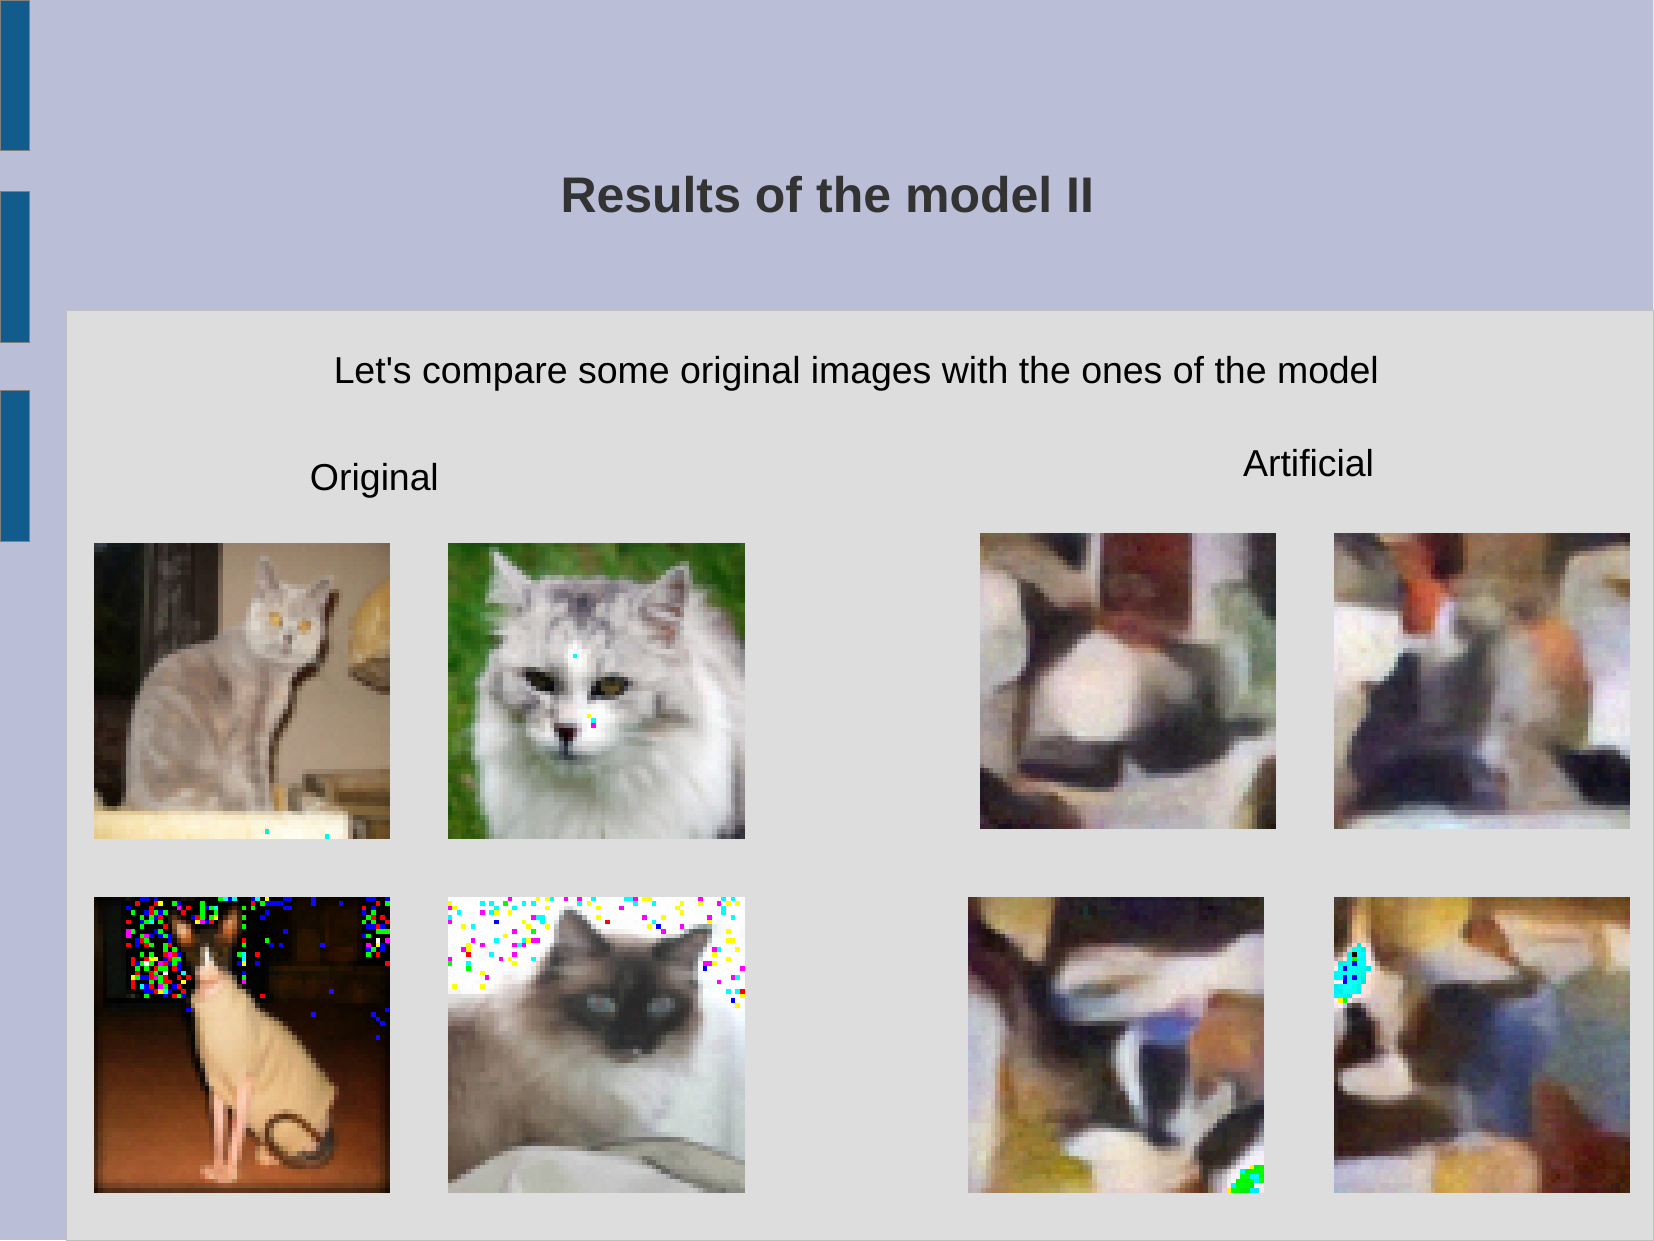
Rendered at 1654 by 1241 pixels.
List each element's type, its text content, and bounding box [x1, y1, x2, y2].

text_box Artificial [1228, 434, 1418, 534]
picture [94, 897, 390, 1193]
picture [1334, 897, 1630, 1193]
picture [968, 897, 1264, 1193]
picture [448, 543, 745, 839]
text_box Original [295, 449, 468, 507]
picture [448, 897, 745, 1193]
picture [94, 543, 390, 839]
title Results of the model II [121, 91, 1534, 299]
text_box Let's compare some original images with the ones of the model [318, 342, 1441, 435]
picture [1334, 533, 1630, 830]
picture [980, 533, 1276, 830]
